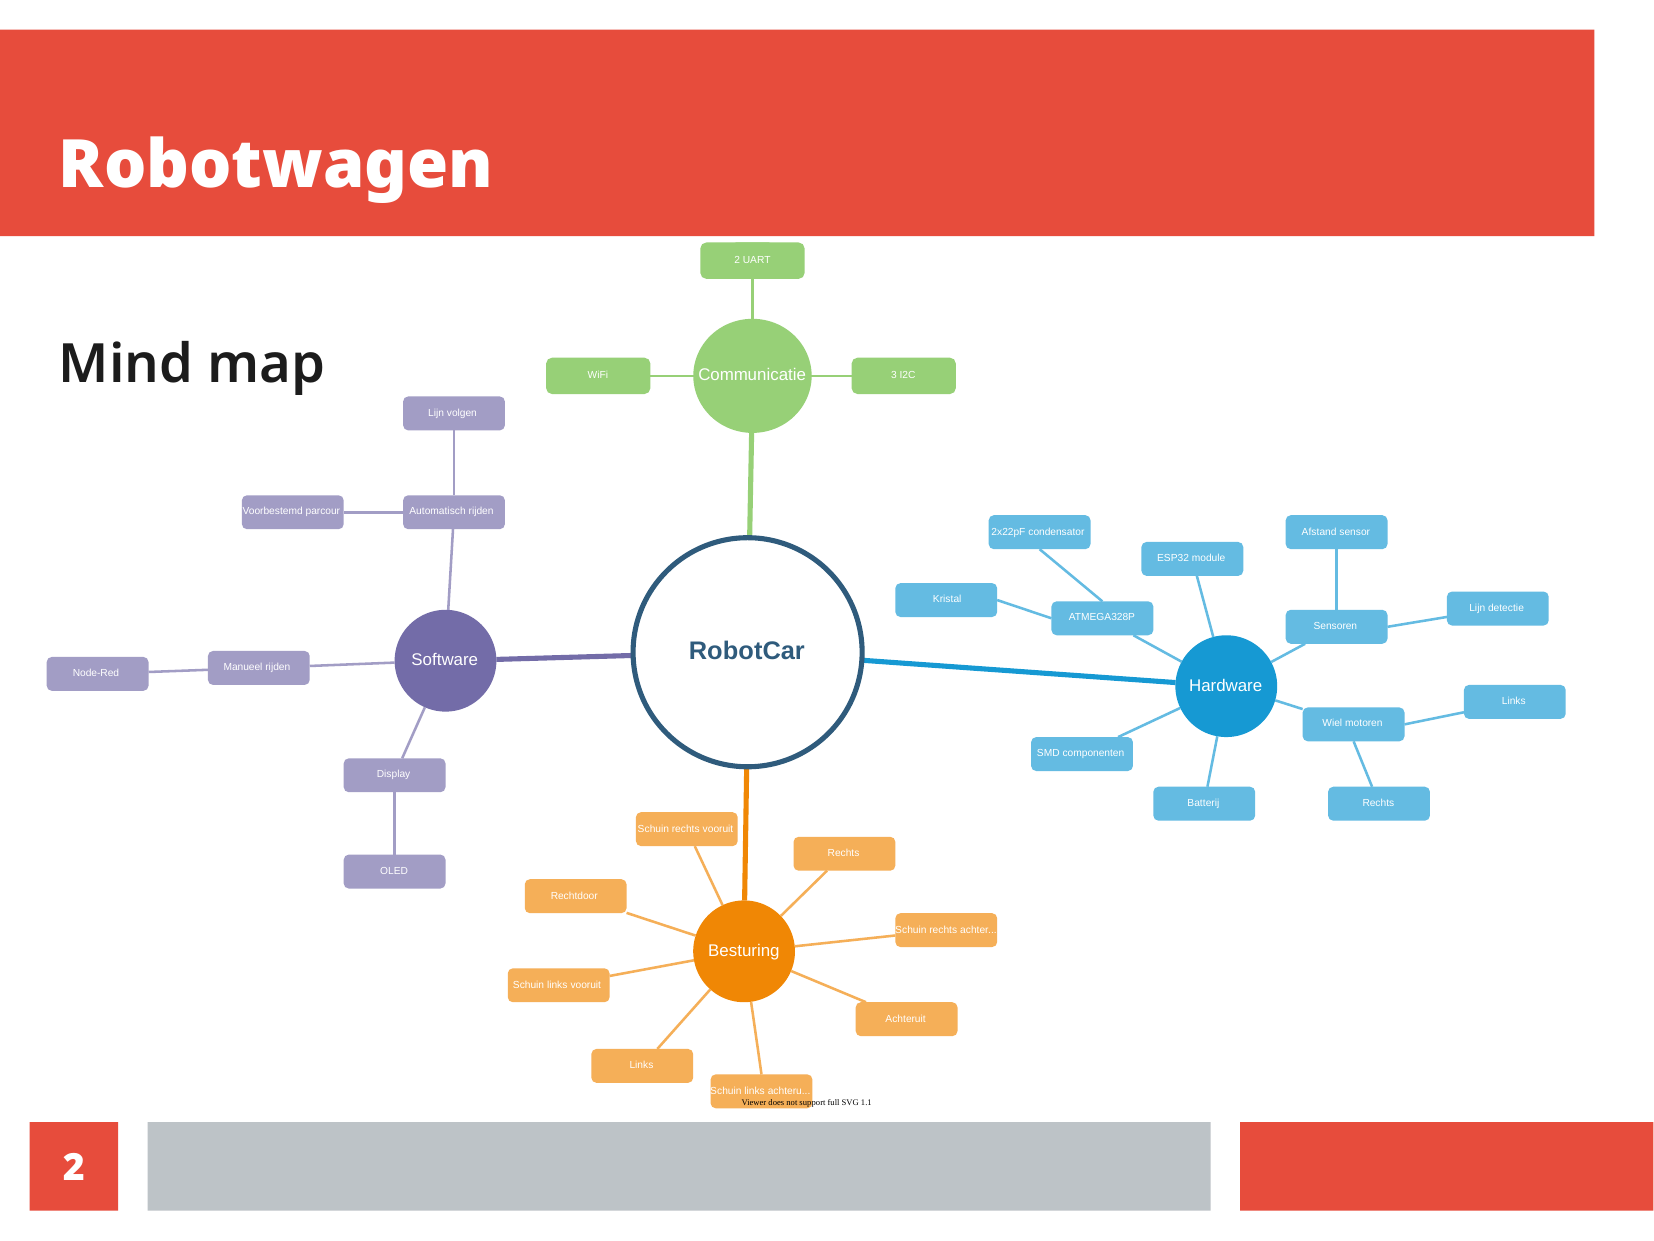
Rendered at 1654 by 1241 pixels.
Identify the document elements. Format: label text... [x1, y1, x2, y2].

picture [45, 242, 1569, 1111]
title Robotwagen [59, 59, 1595, 207]
